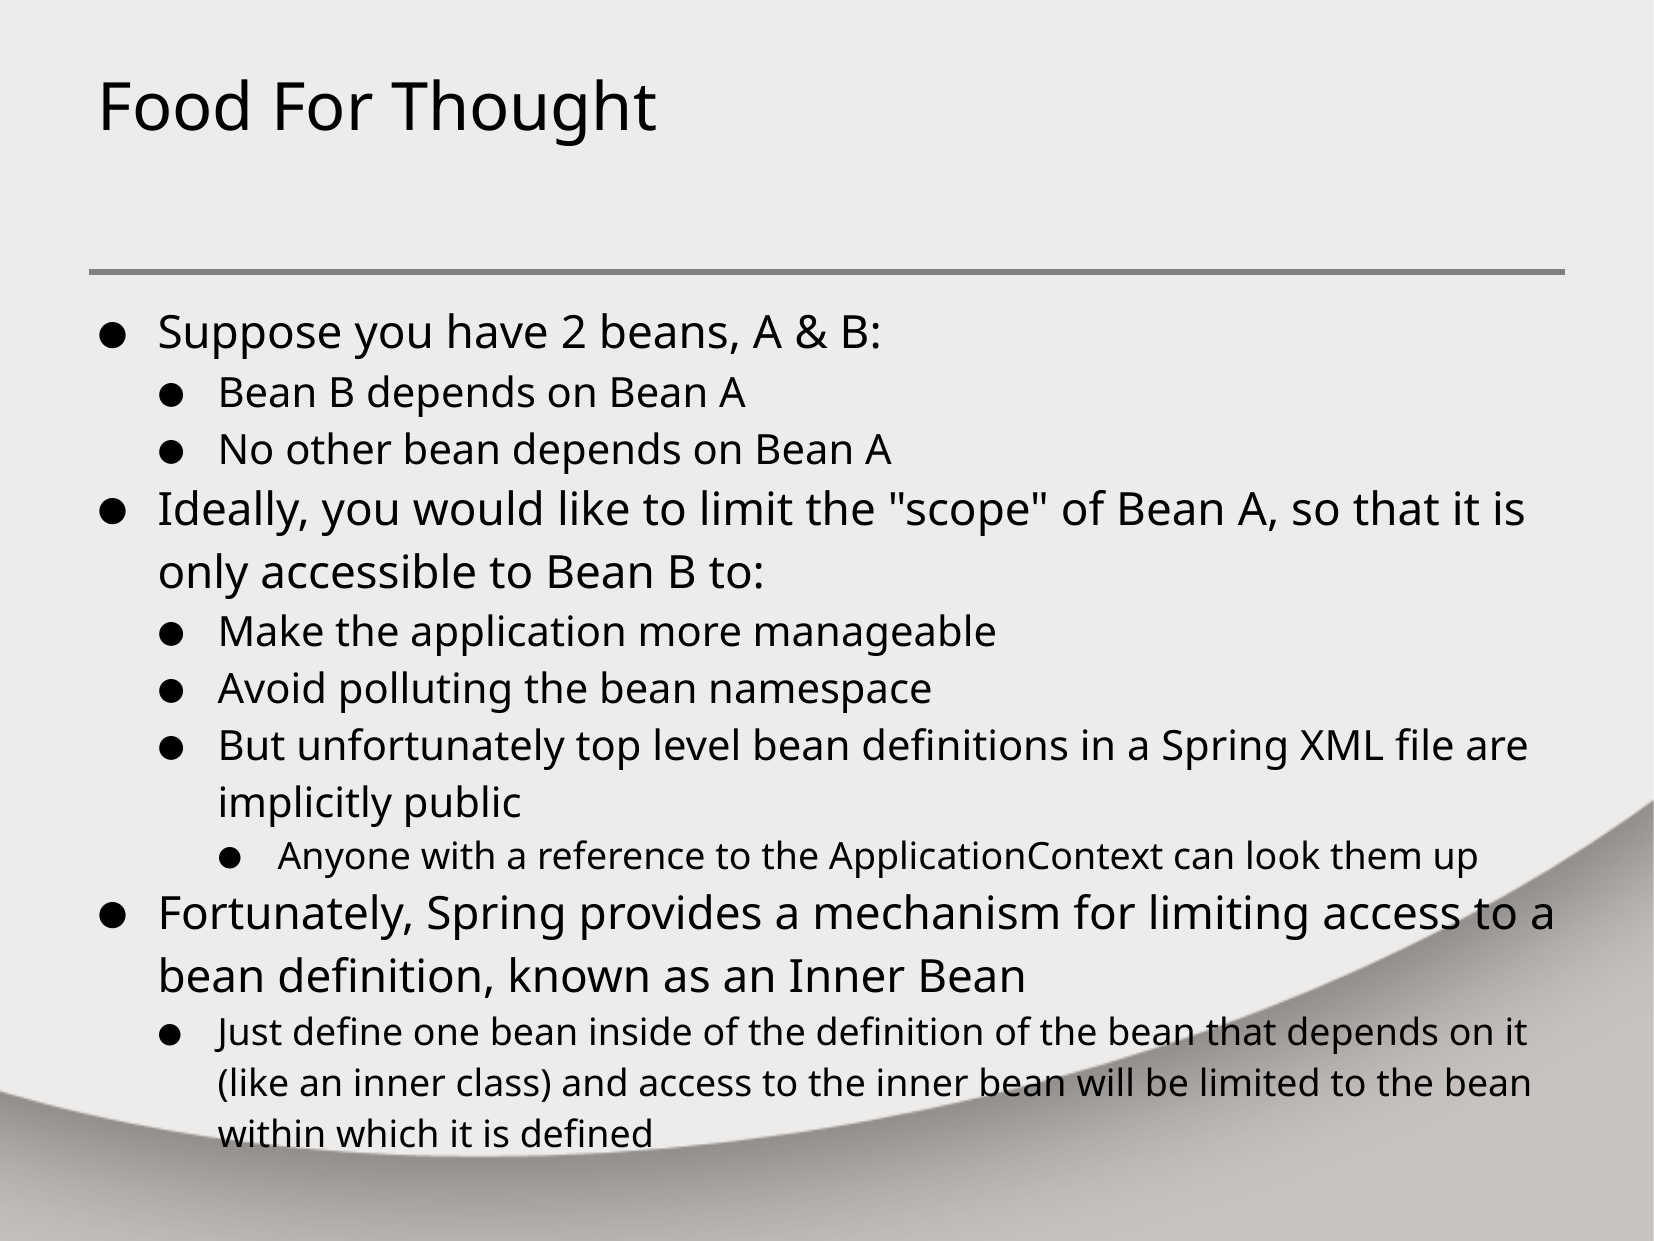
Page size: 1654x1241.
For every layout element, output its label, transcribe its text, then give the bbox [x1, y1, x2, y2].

title Food For Thought [97, 75, 1561, 226]
list Suppose you have 2 beans, A & B: Bean B depends on Bean A No other bean depends on Bean A Ideally, you would like to limit the "scope" of Bean A, so that it is only accessible to Bean B to: Make the application more manageable Avoid polluting the bean namespace But unfortunately top level bean definitions in a Spring XML file are implicitly public Anyone with a reference to the ApplicationContext can look them up Fortunately, Spring provides a mechanism for limiting access to a bean definition, known as an Inner Bean Just define one bean inside of the definition of the bean that depends on it (like an inner class) and access to the inner bean will be limited to the bean within which it is defined [97, 300, 1561, 1163]
picture [0, 0, 1654, 1241]
